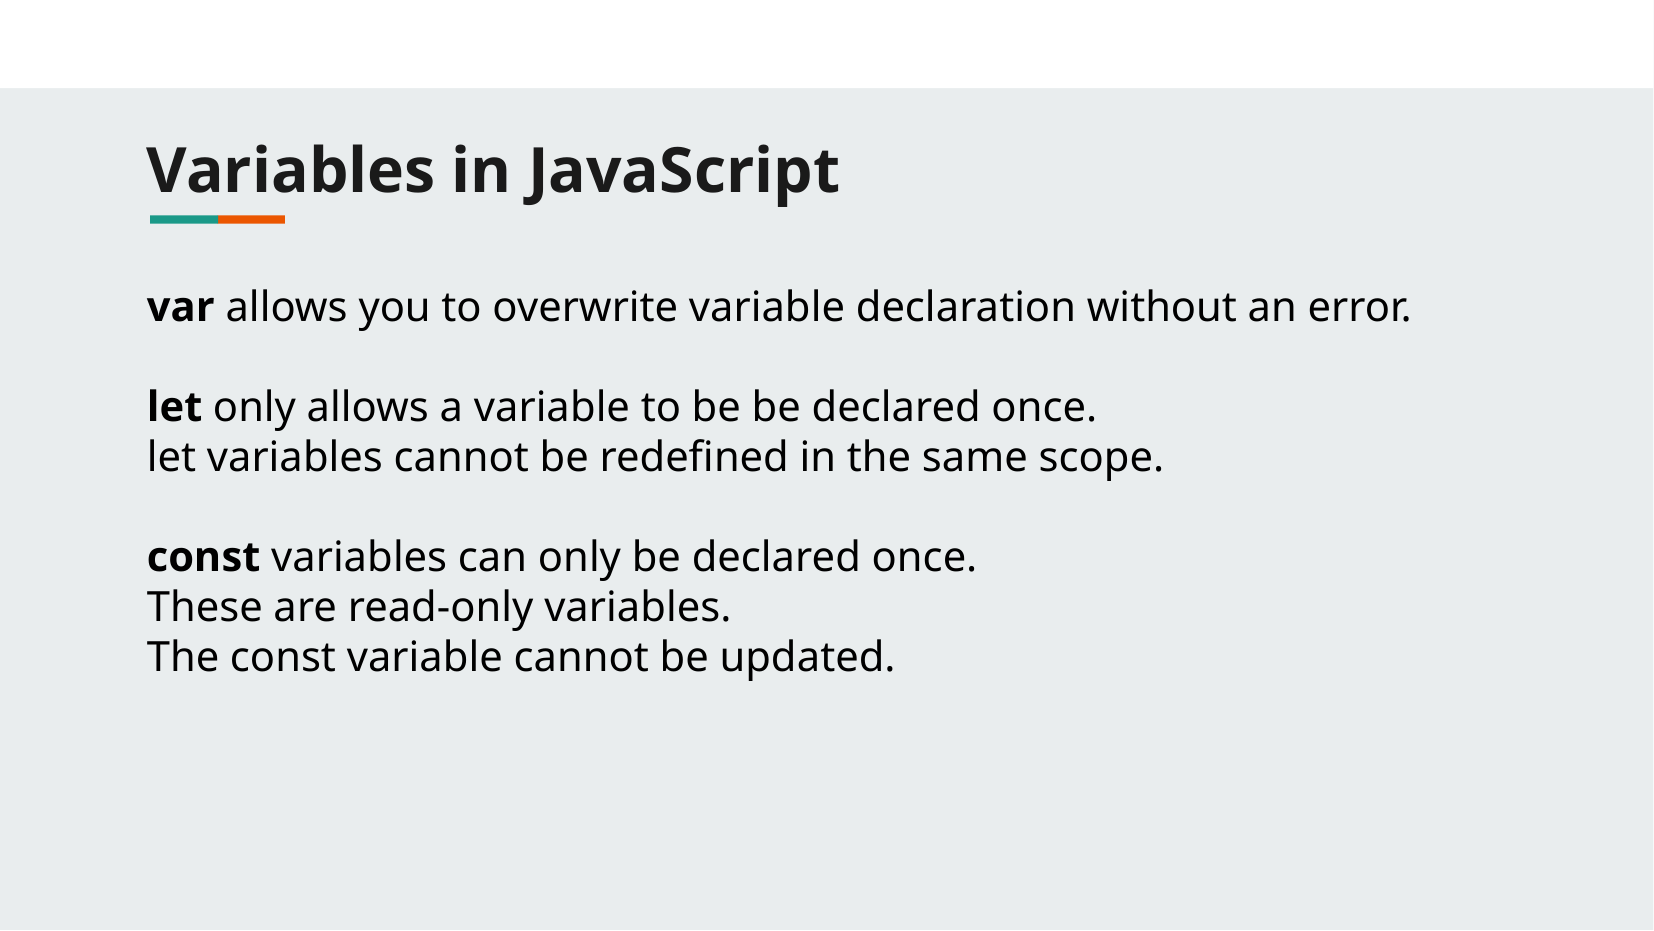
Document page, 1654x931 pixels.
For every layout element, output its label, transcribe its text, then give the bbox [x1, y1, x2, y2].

title Variables in JavaScript var allows you to overwrite variable declaration without an error. let only allows a variable to be be declared once. let variables cannot be redefined in the same scope. const variables can only be declared once. These are read-only variables. The const variable cannot be updated. [131, 115, 1523, 900]
